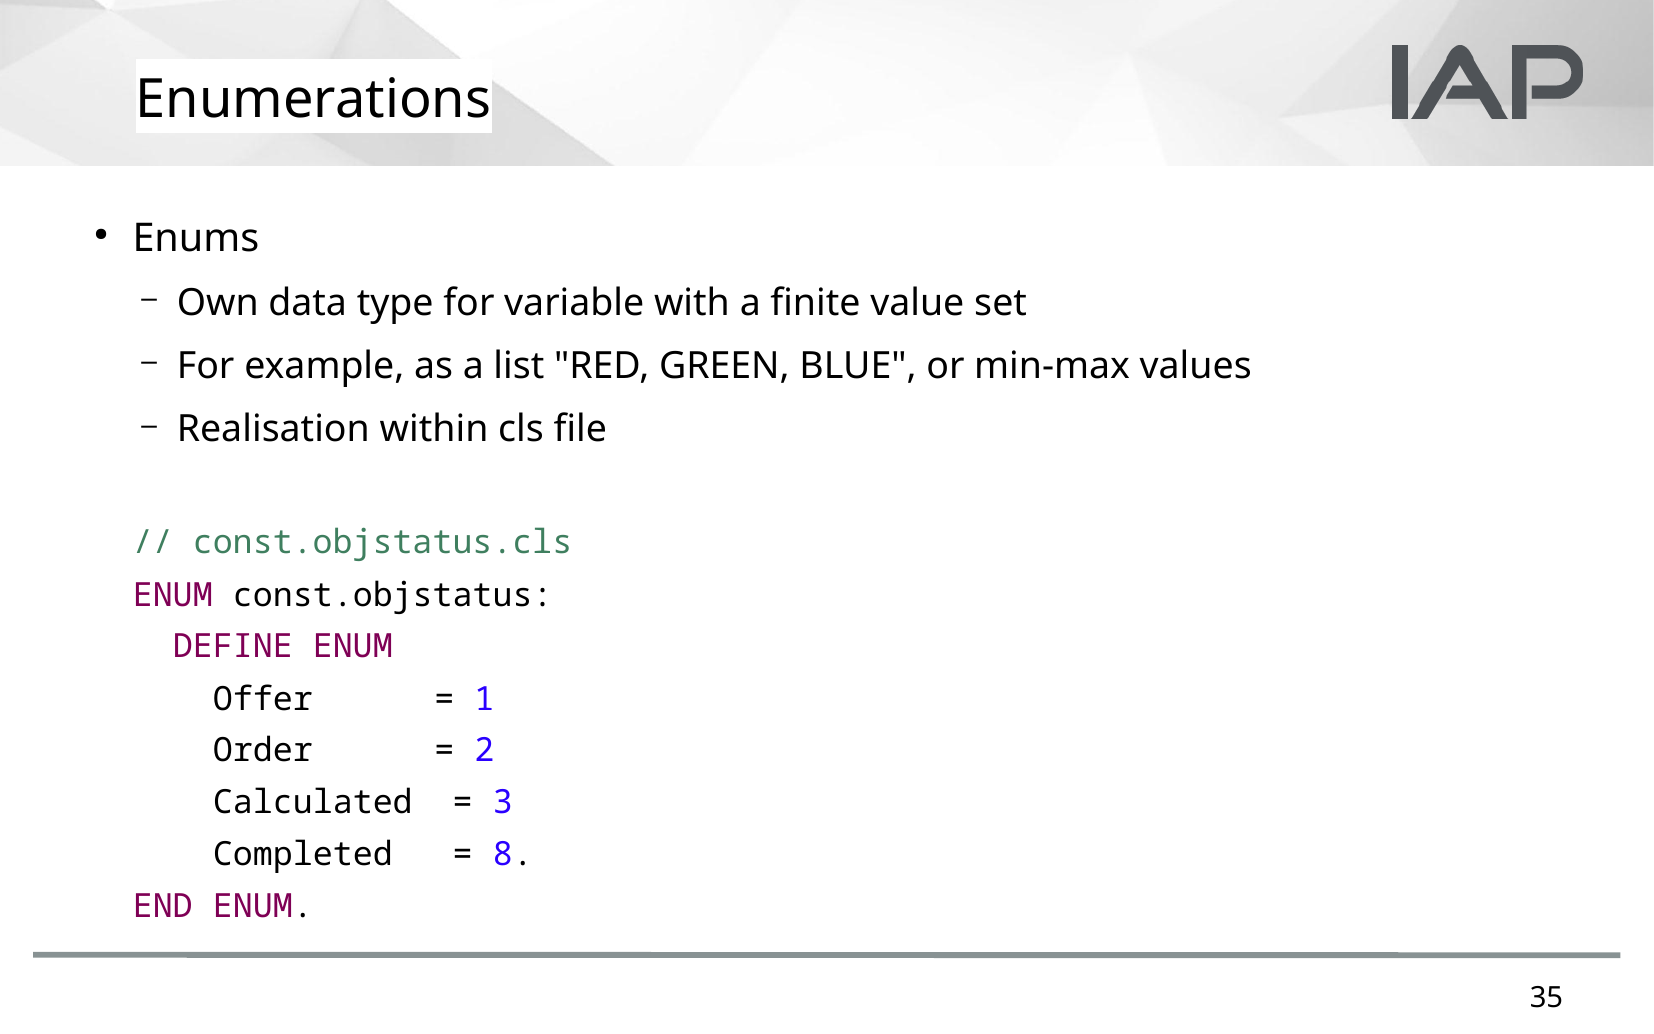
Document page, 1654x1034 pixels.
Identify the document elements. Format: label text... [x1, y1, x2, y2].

picture [0, 0, 1654, 166]
text_box // const.objstatus.cls ENUM const.objstatus: DEFINE ENUM Offer = 1 Order = 2 Calculated = 3 Completed = 8. END ENUM. [118, 504, 1040, 910]
list Enums Own data type for variable with a finite value set For example, as a list "RED, GREEN, BLUE", or min-max values Realisation within cls file [76, 200, 1589, 895]
title Enumerations [135, 41, 1264, 152]
